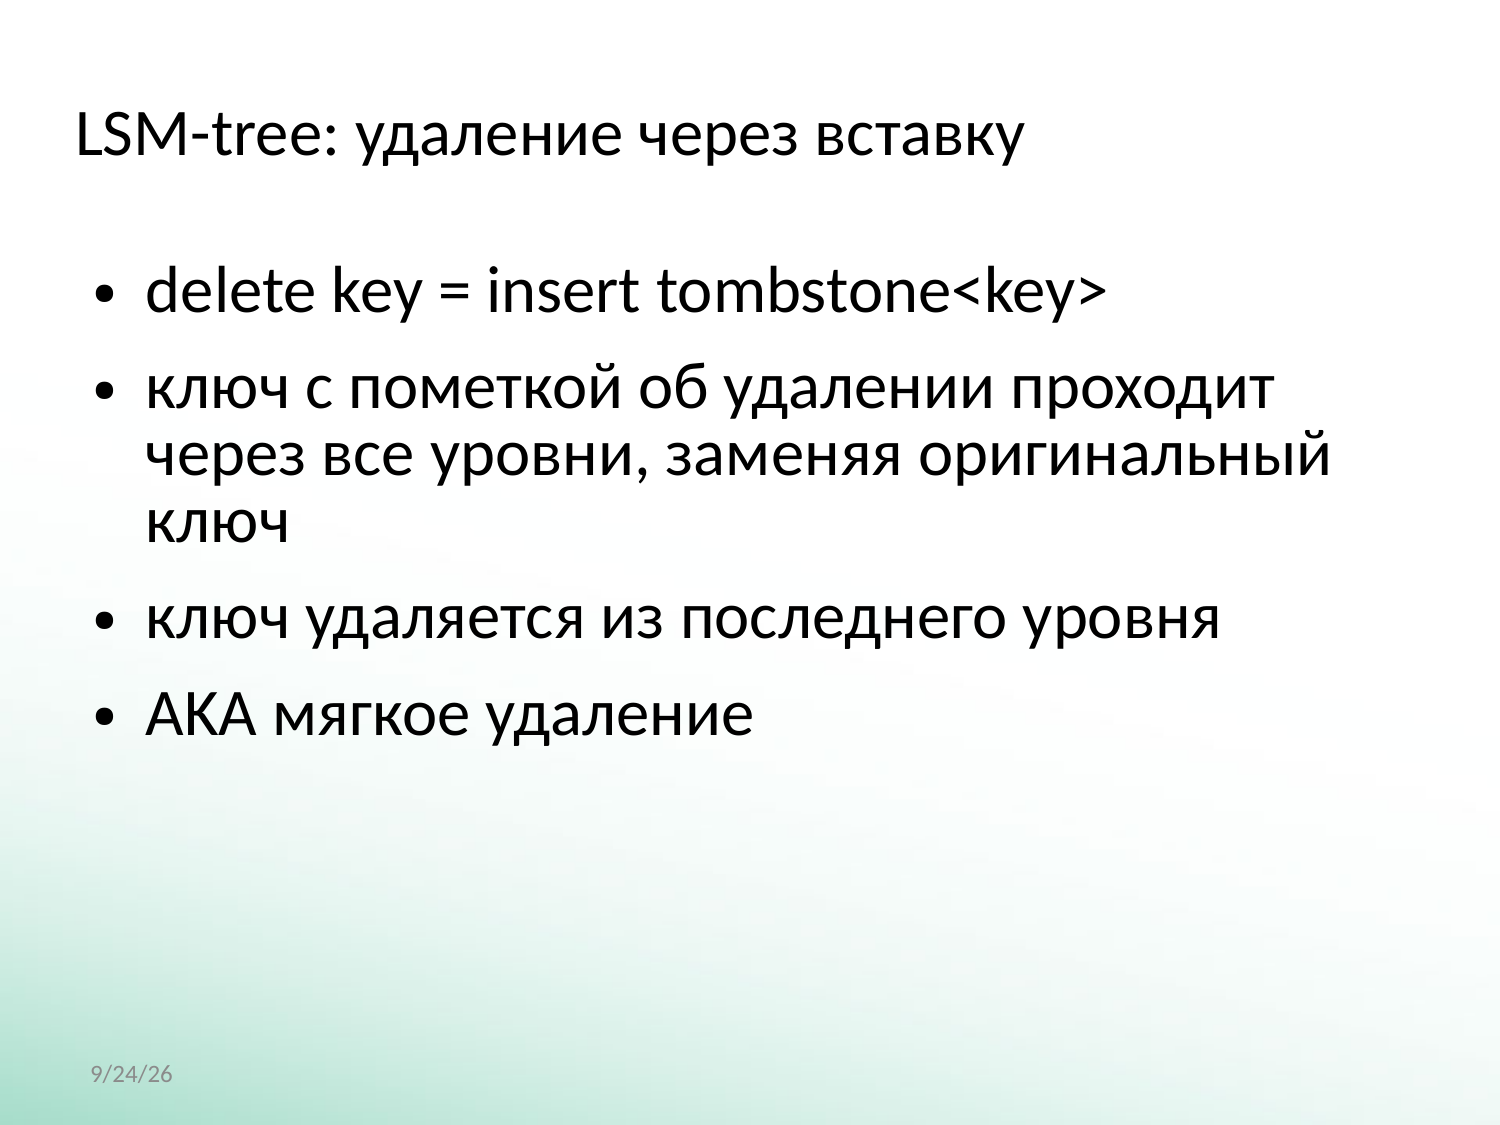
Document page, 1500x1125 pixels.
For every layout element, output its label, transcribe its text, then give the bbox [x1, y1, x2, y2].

picture [0, 0, 1500, 1125]
list delete key = insert tombstone<key> ключ с пометкой об удалении проходит через все уровни, заменяя оригинальный ключ ключ удаляется из последнего уровня AKA мягкое удаление [75, 262, 1425, 1005]
title LSM-tree: удаление через вставку [75, 45, 1425, 233]
